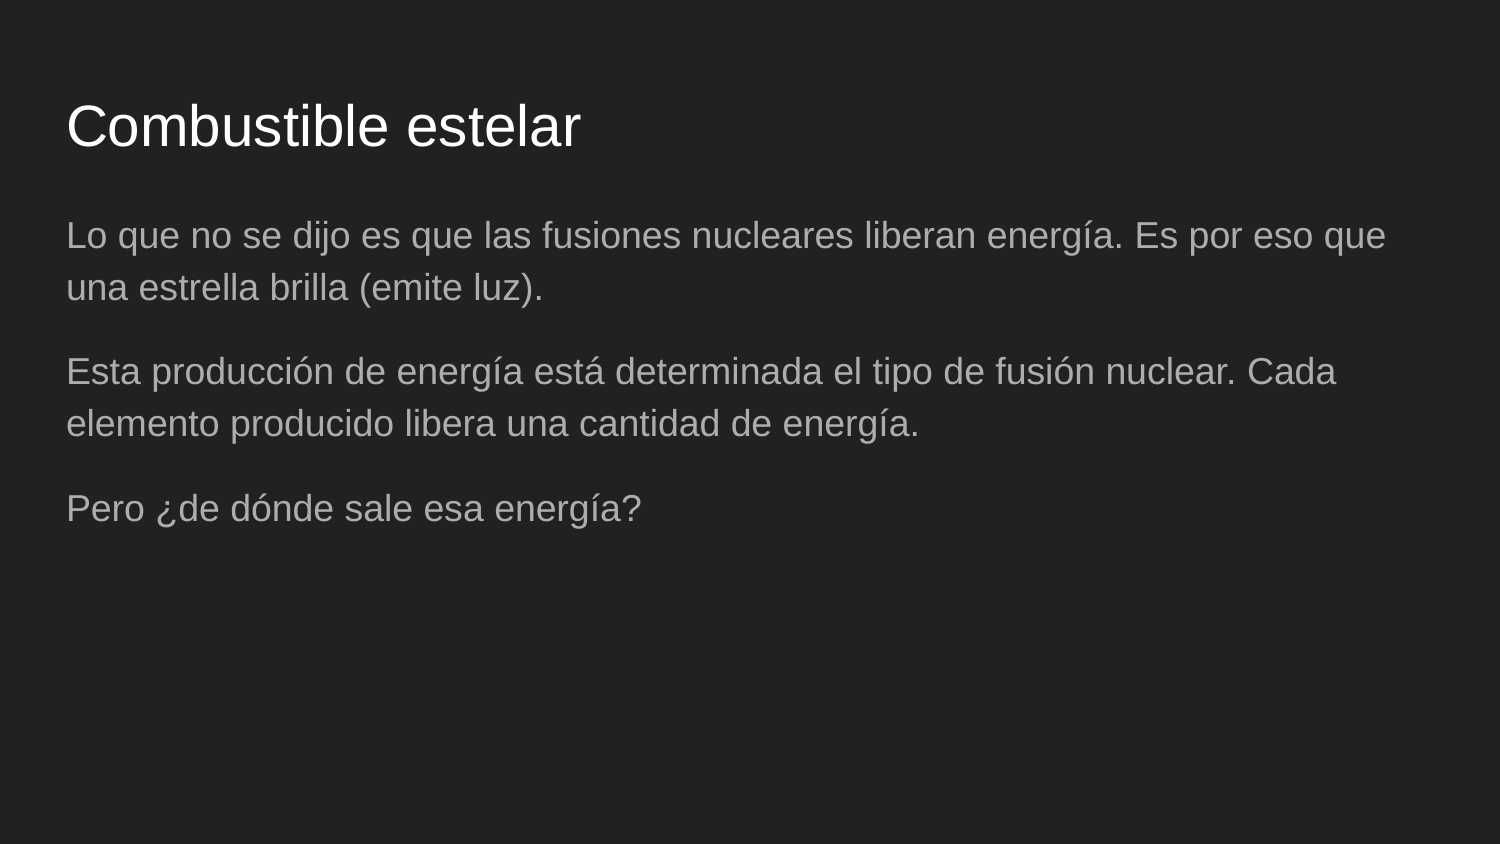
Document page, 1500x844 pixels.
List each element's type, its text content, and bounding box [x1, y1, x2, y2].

title Combustible estelar [51, 72, 1449, 167]
list Lo que no se dijo es que las fusiones nucleares liberan energía. Es por eso que una estrella brilla (emite luz). Esta producción de energía está determinada el tipo de fusión nuclear. Cada elemento producido libera una cantidad de energía. Pero ¿de dónde sale esa energía? [51, 189, 1449, 750]
